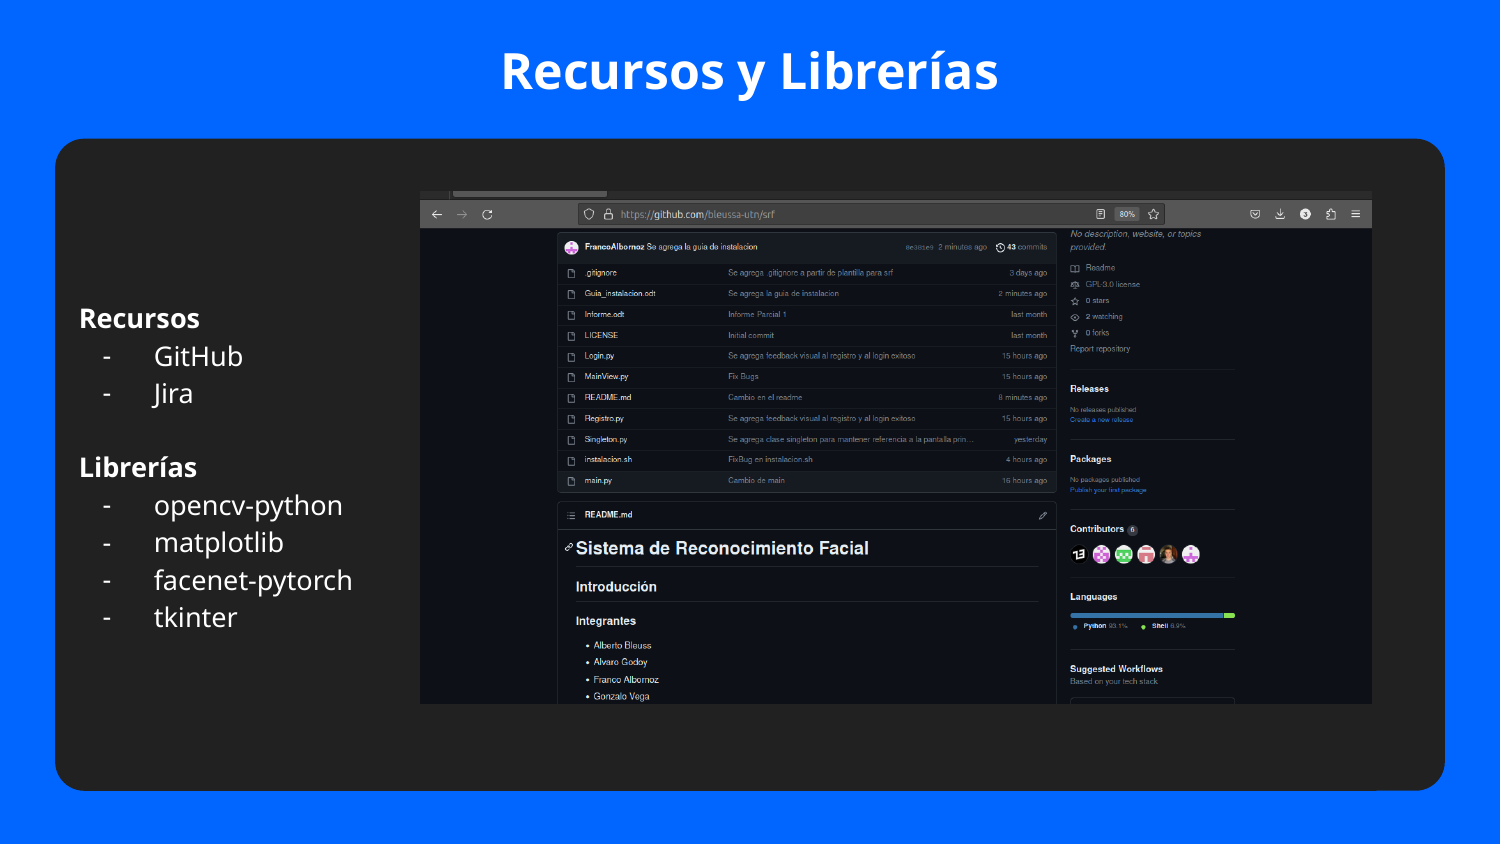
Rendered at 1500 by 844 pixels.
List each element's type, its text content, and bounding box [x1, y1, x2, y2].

picture [420, 191, 1372, 726]
text_box Recursos y Librerías [0, 0, 1500, 139]
text_box Recursos GitHub Jira Librerías opencv-python matplotlib facenet-pytorch tkinter [55, 138, 1445, 791]
